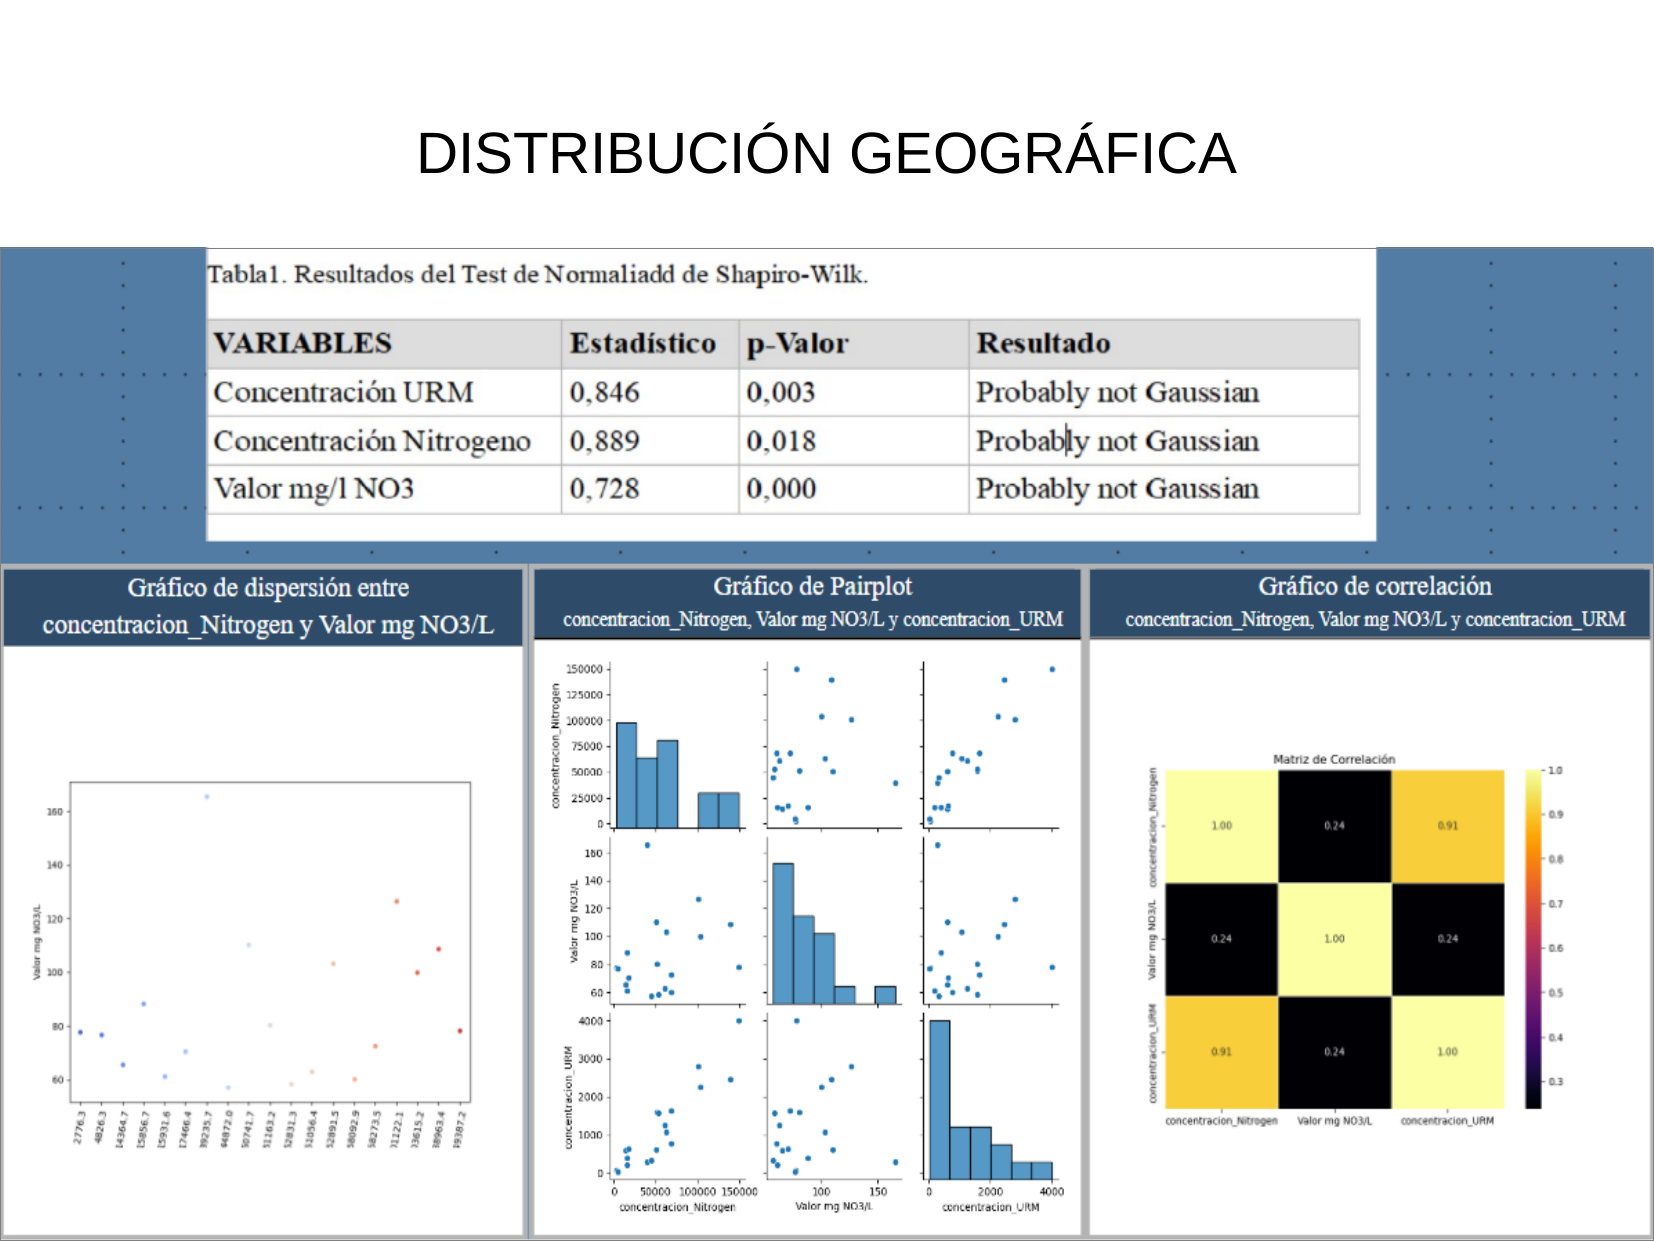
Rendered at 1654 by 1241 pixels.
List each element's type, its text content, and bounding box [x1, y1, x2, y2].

picture [0, 247, 1654, 1241]
title DISTRIBUCIÓN GEOGRÁFICA [82, 46, 1571, 247]
